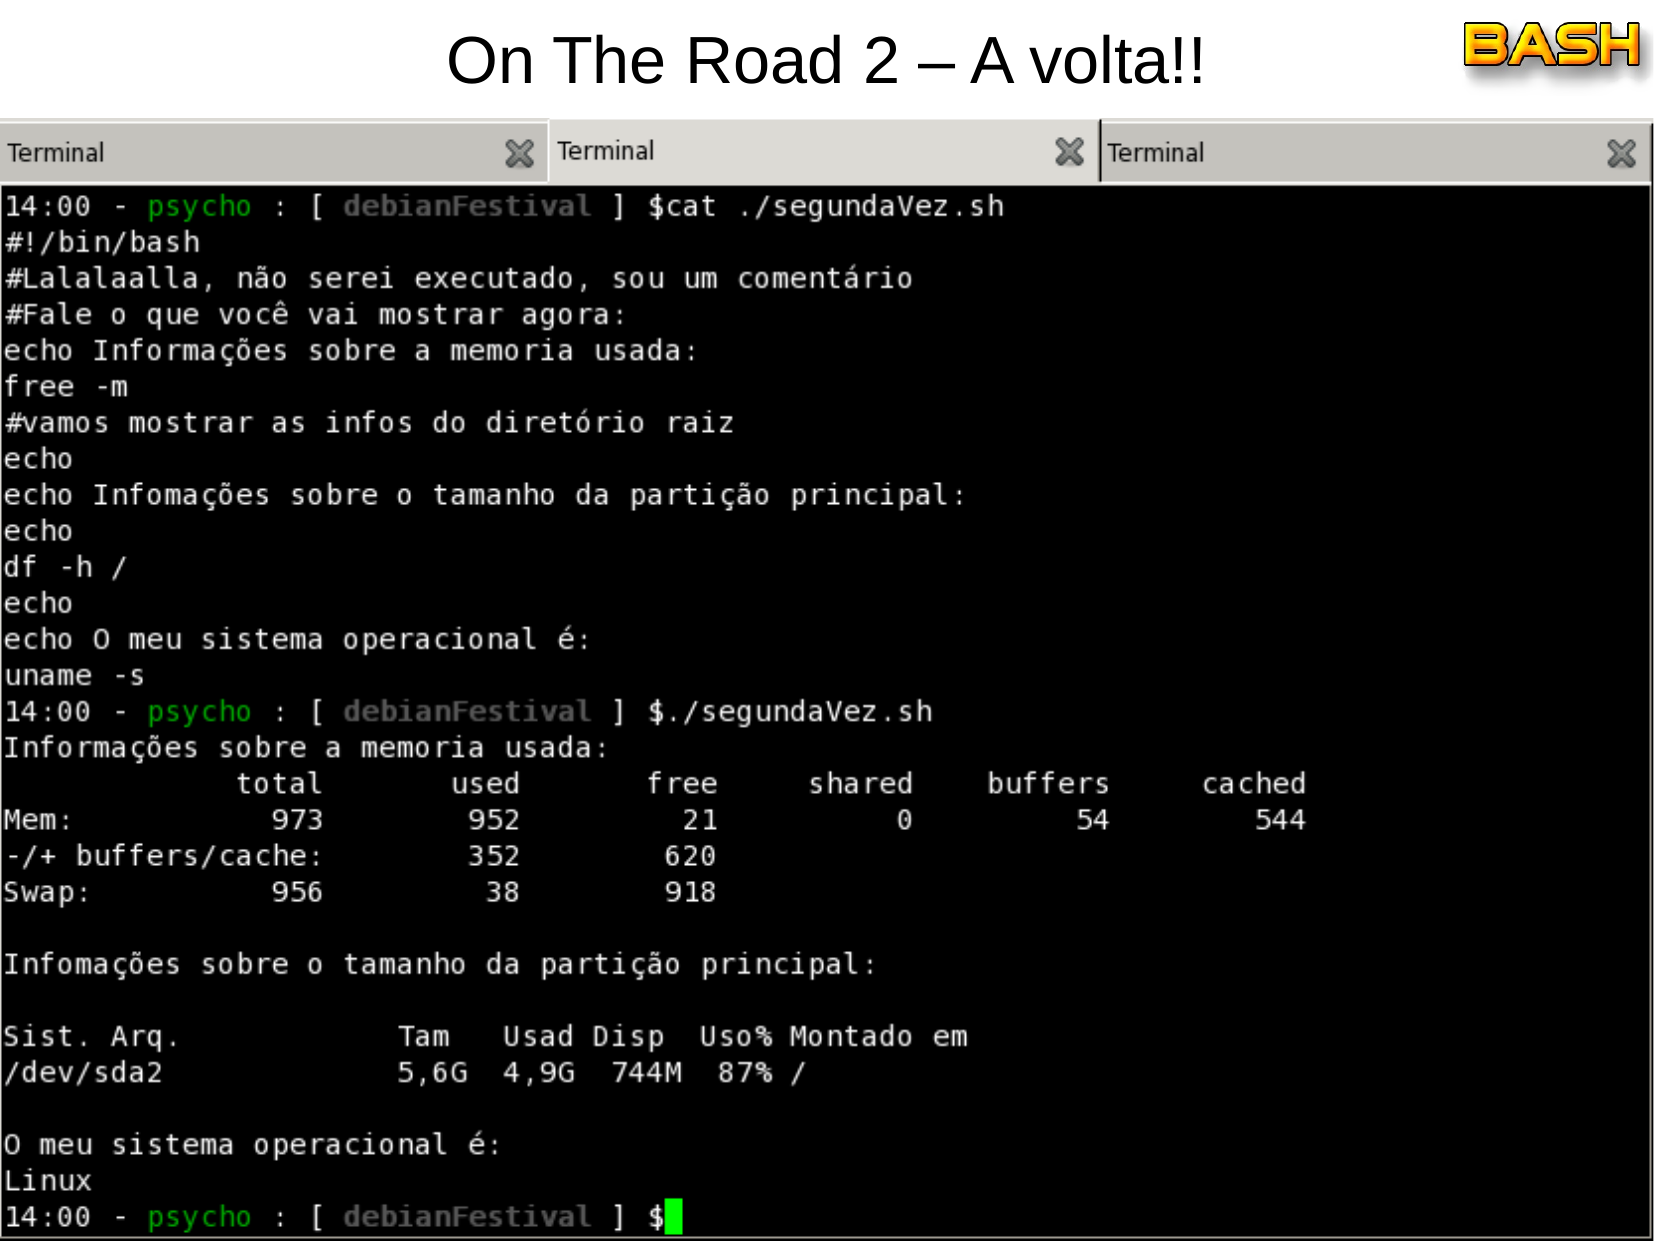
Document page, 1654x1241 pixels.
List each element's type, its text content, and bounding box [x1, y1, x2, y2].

title On The Road 2 – A volta!! [82, 22, 1571, 98]
picture [0, 118, 1654, 1241]
picture [1450, 0, 1654, 96]
